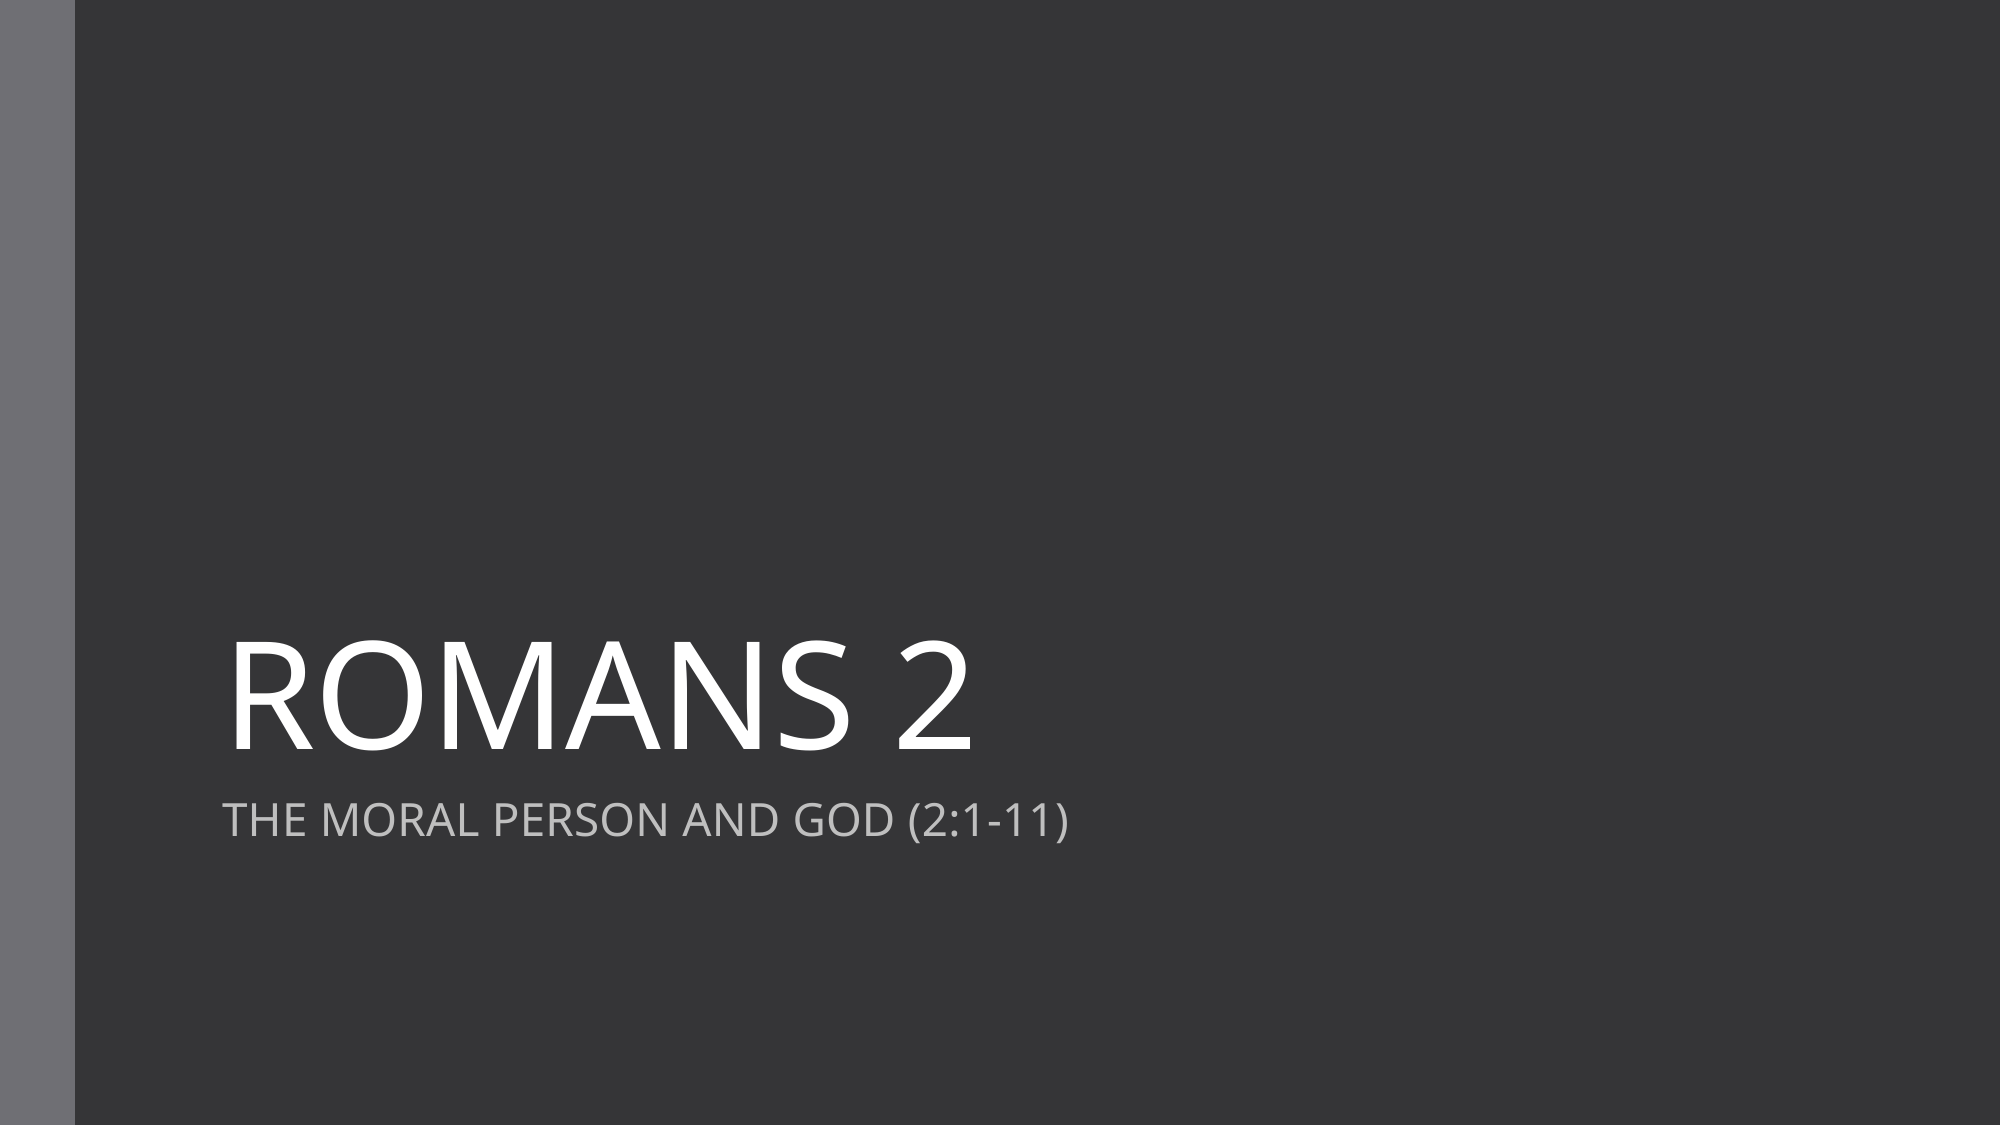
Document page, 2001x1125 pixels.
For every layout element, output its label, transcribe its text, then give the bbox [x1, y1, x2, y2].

subtitle THE MORAL PERSON AND GOD (2:1-11) [206, 787, 1752, 1066]
title ROMANS 2 [206, 124, 1752, 787]
